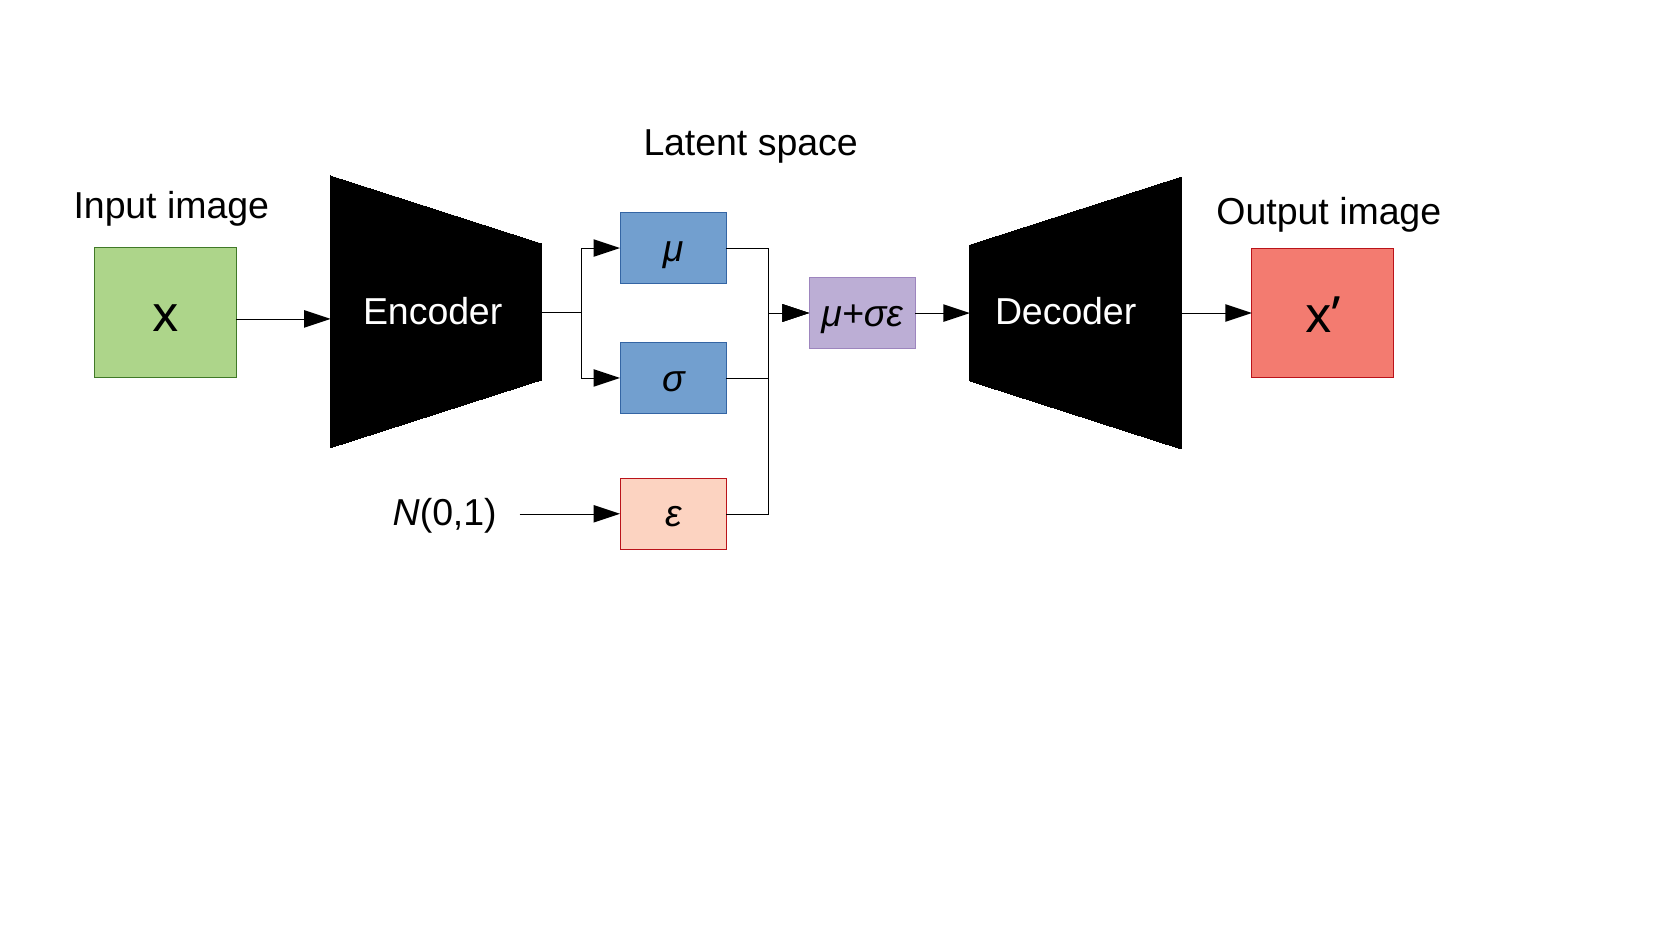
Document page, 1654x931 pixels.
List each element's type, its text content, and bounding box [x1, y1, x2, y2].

text_box μ+σε [809, 277, 916, 349]
text_box Output image [1192, 183, 1465, 282]
text_box σ [620, 342, 727, 414]
text_box N(0,1) [377, 484, 520, 544]
text_box [330, 175, 542, 448]
text_box [969, 177, 1182, 449]
text_box μ [620, 255, 727, 284]
text_box Decoder [980, 283, 1170, 383]
text_box x’ [1251, 282, 1394, 378]
text_box Latent space [490, 113, 1022, 255]
text_box Input image [47, 177, 296, 276]
text_box ε [620, 478, 727, 550]
text_box Encoder [348, 283, 538, 383]
text_box x [94, 276, 237, 378]
